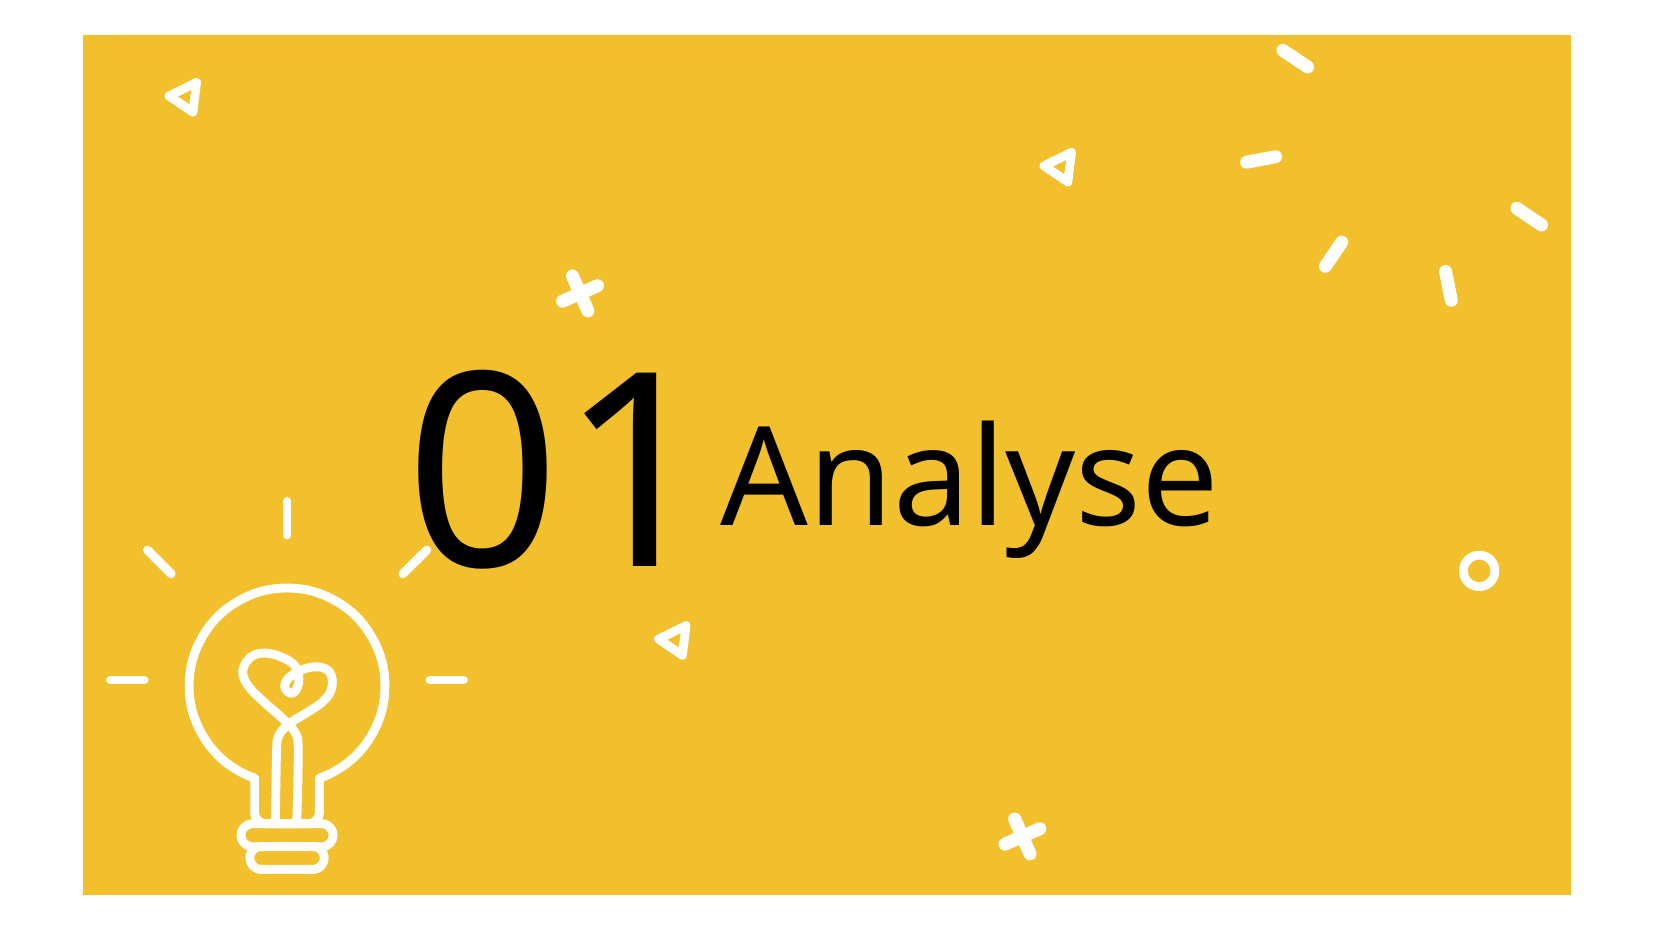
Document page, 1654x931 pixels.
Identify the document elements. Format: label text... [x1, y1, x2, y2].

subtitle Analyse [751, 377, 1430, 615]
title 01 [405, 276, 751, 646]
